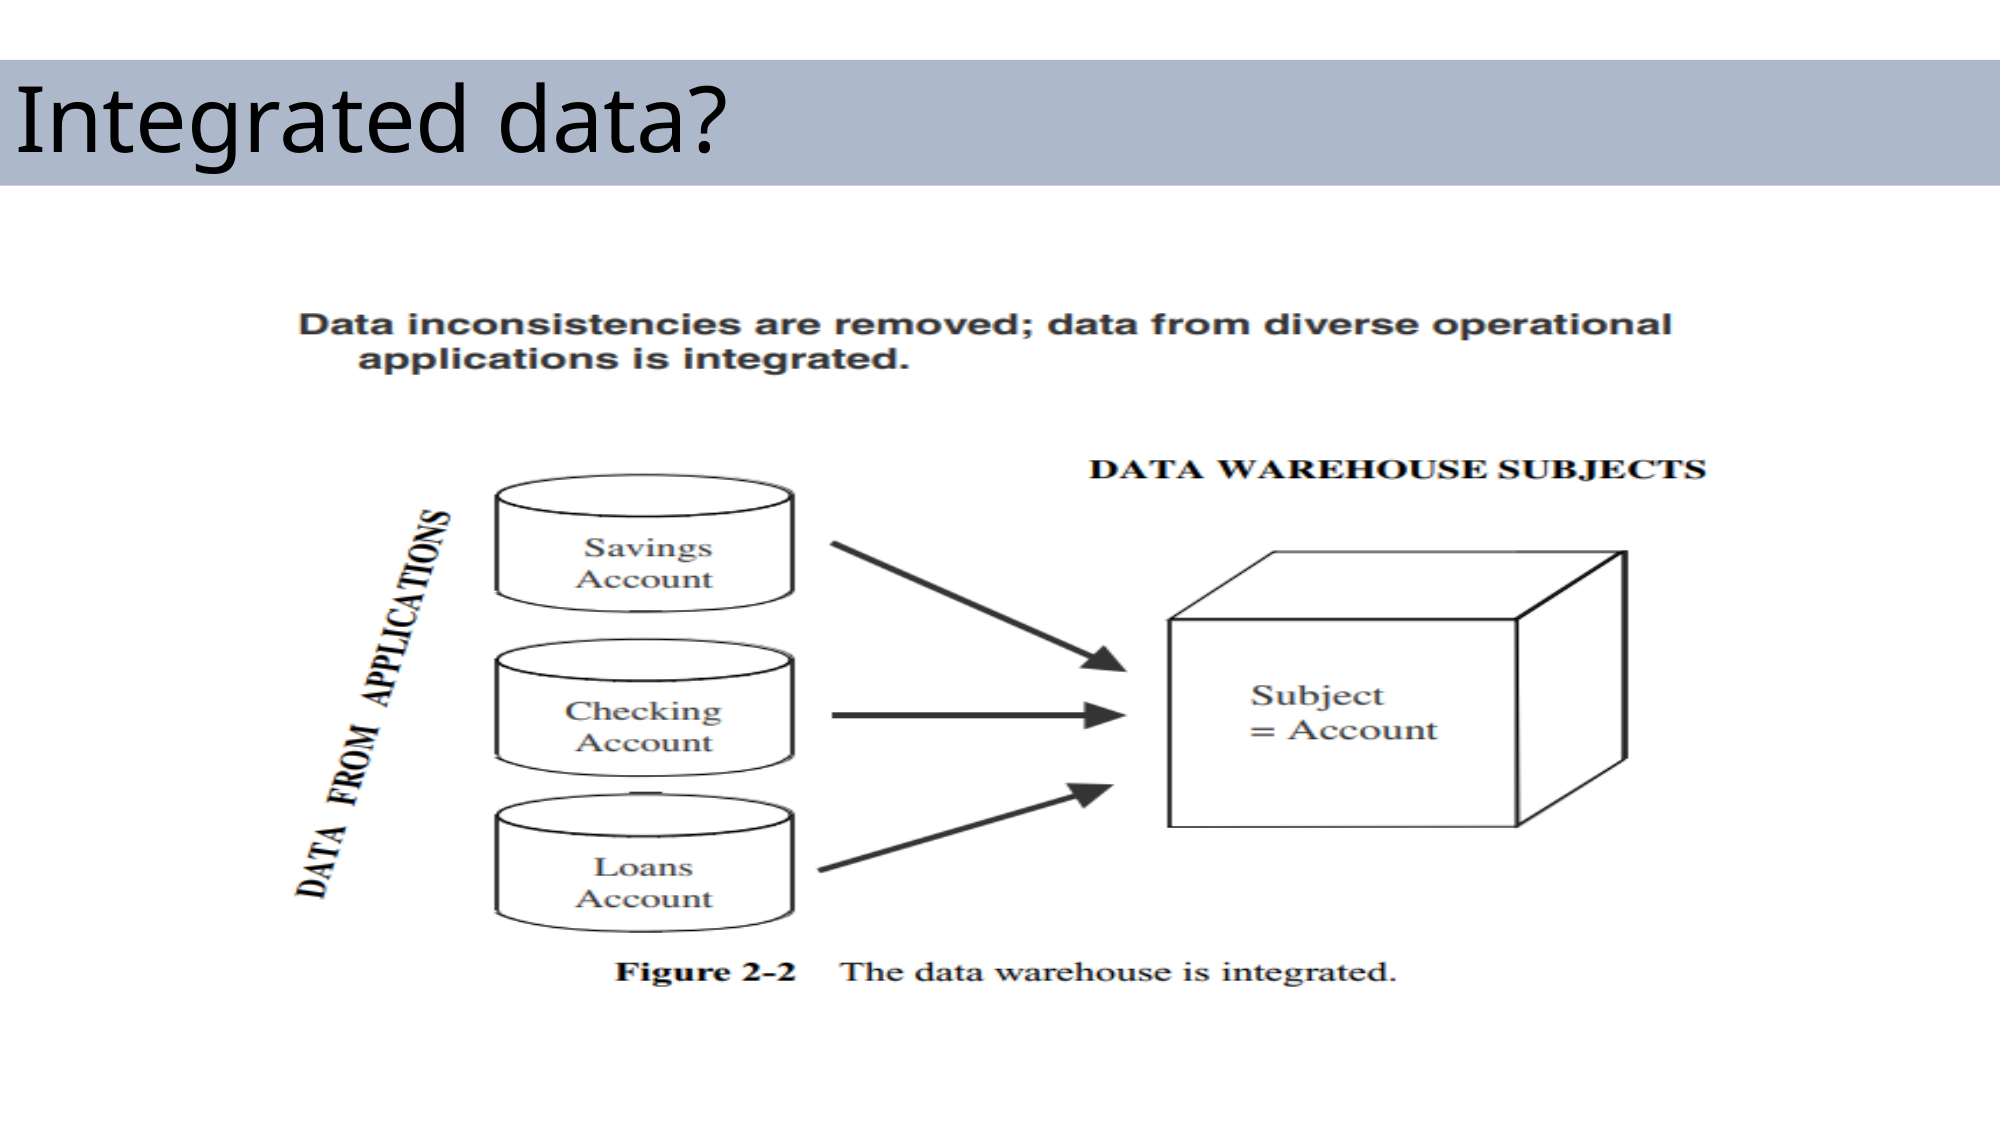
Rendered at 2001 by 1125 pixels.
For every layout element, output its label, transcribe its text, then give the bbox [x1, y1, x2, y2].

title Integrated data? [0, 59, 2000, 186]
picture [137, 277, 1809, 1042]
